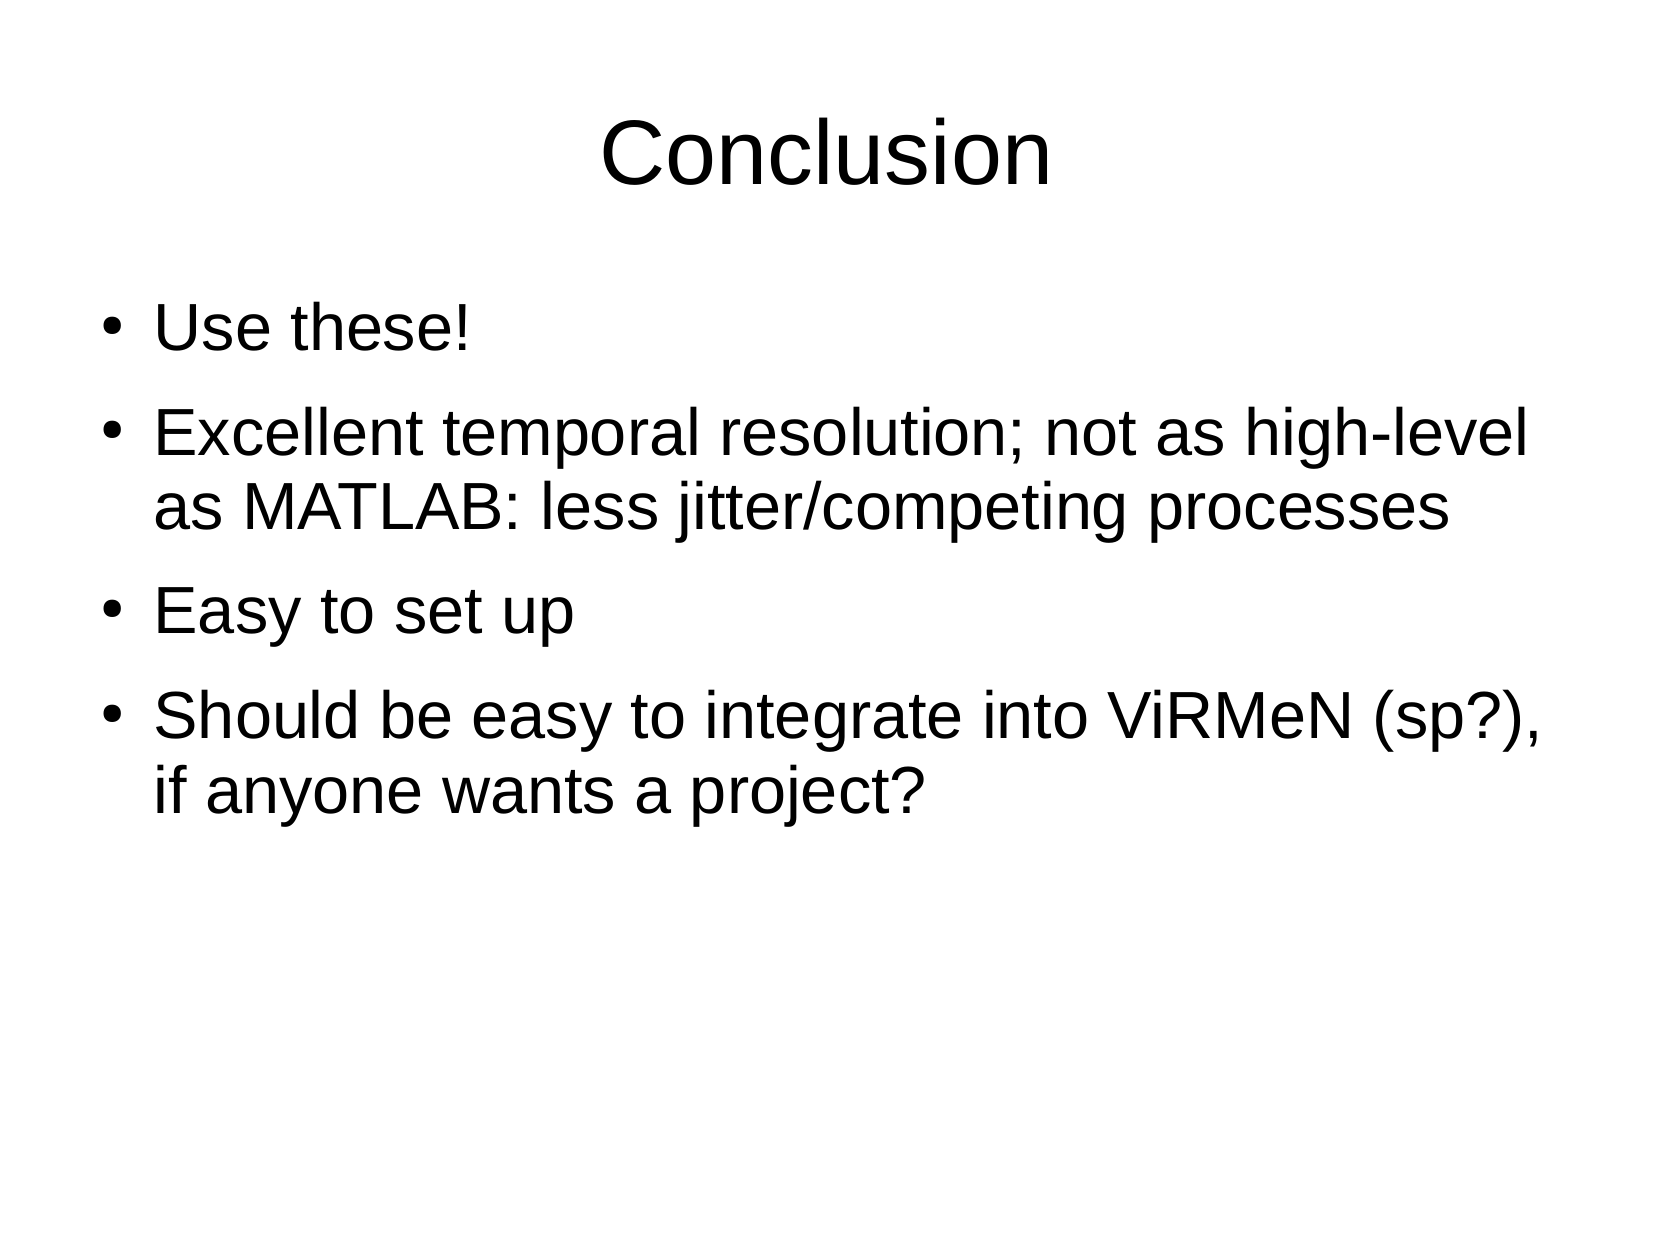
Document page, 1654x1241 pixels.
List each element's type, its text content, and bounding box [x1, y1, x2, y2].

list Use these! Excellent temporal resolution; not as high-level as MATLAB: less jitter/competing processes Easy to set up Should be easy to integrate into ViRMeN (sp?), if anyone wants a project? [82, 290, 1571, 1010]
title Conclusion [82, 49, 1571, 257]
